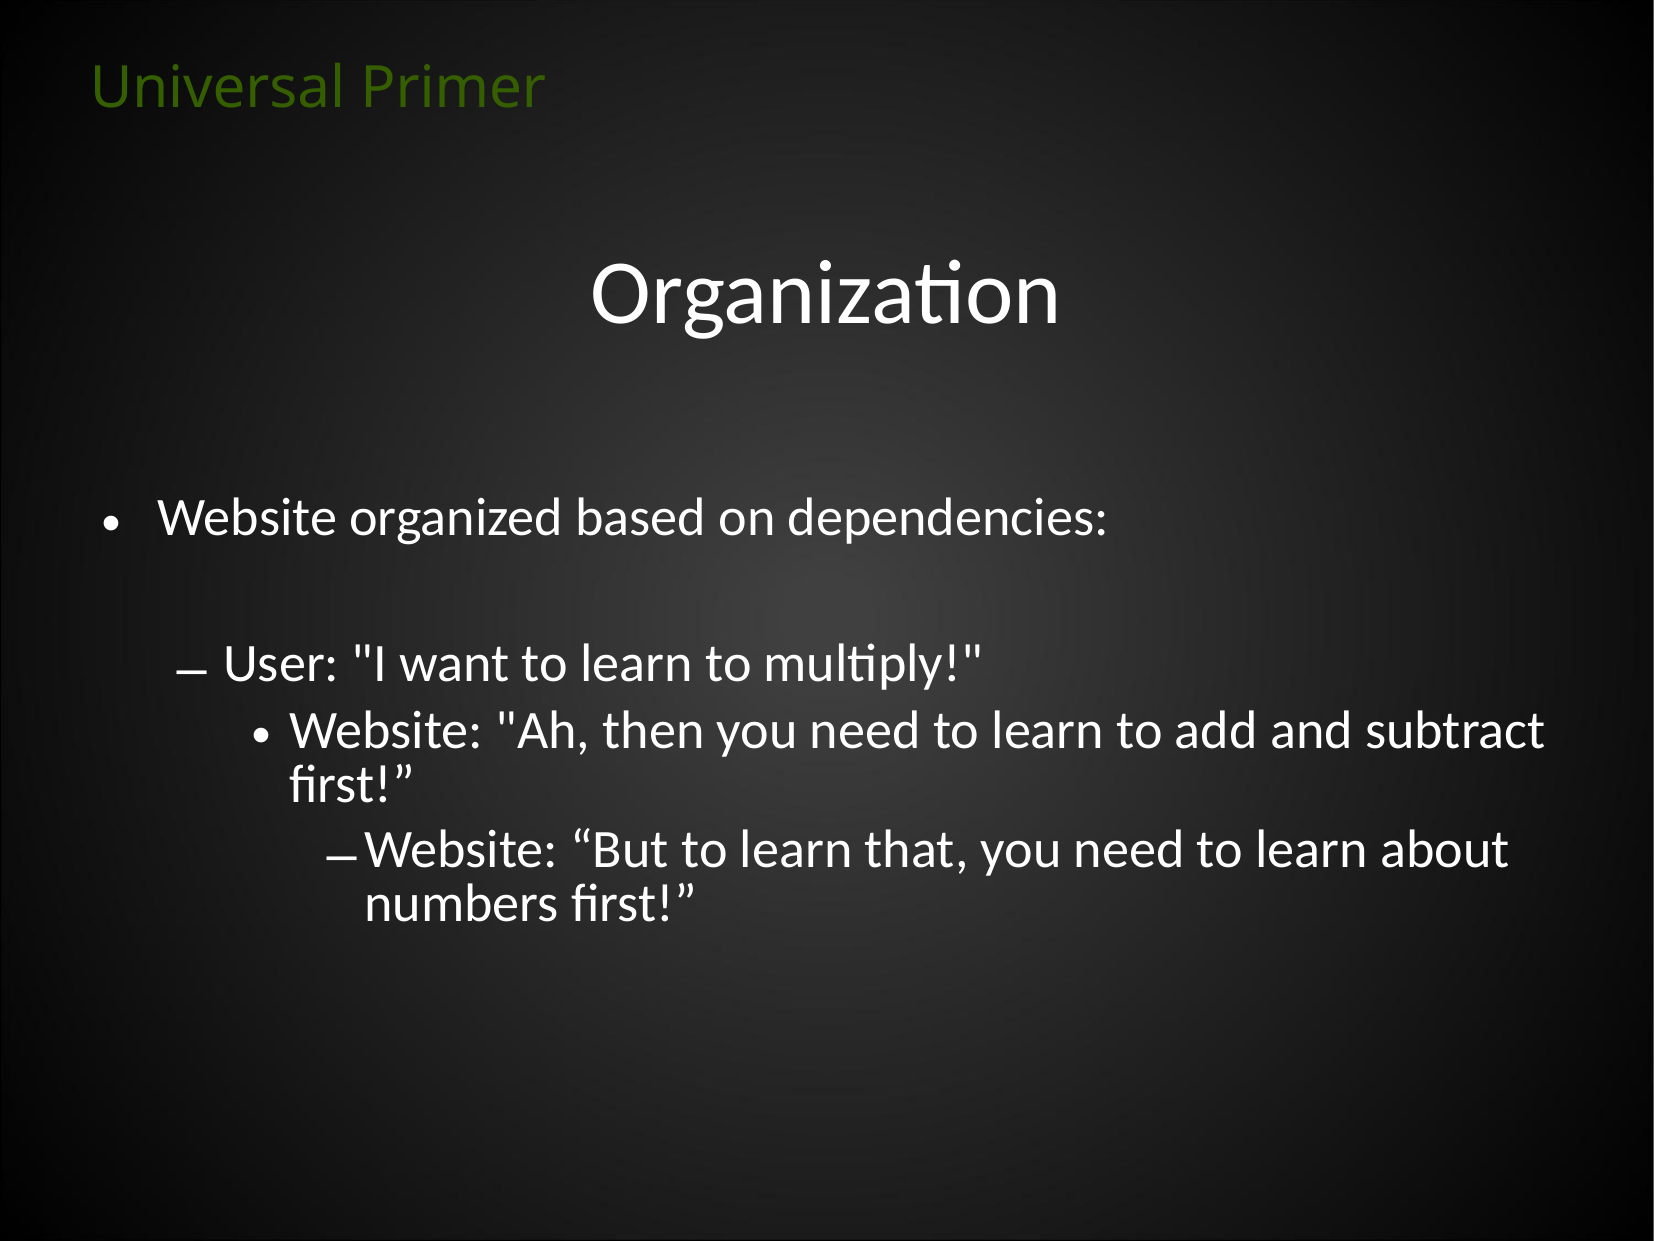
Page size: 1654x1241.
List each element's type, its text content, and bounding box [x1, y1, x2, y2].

picture [0, 0, 1654, 1241]
title Organization [82, 187, 1571, 414]
list Website organized based on dependencies: User: "I want to learn to multiply!" Website: "Ah, then you need to learn to add and subtract first!” Website: “But to learn that, you need to learn about numbers first!” [86, 487, 1576, 1203]
